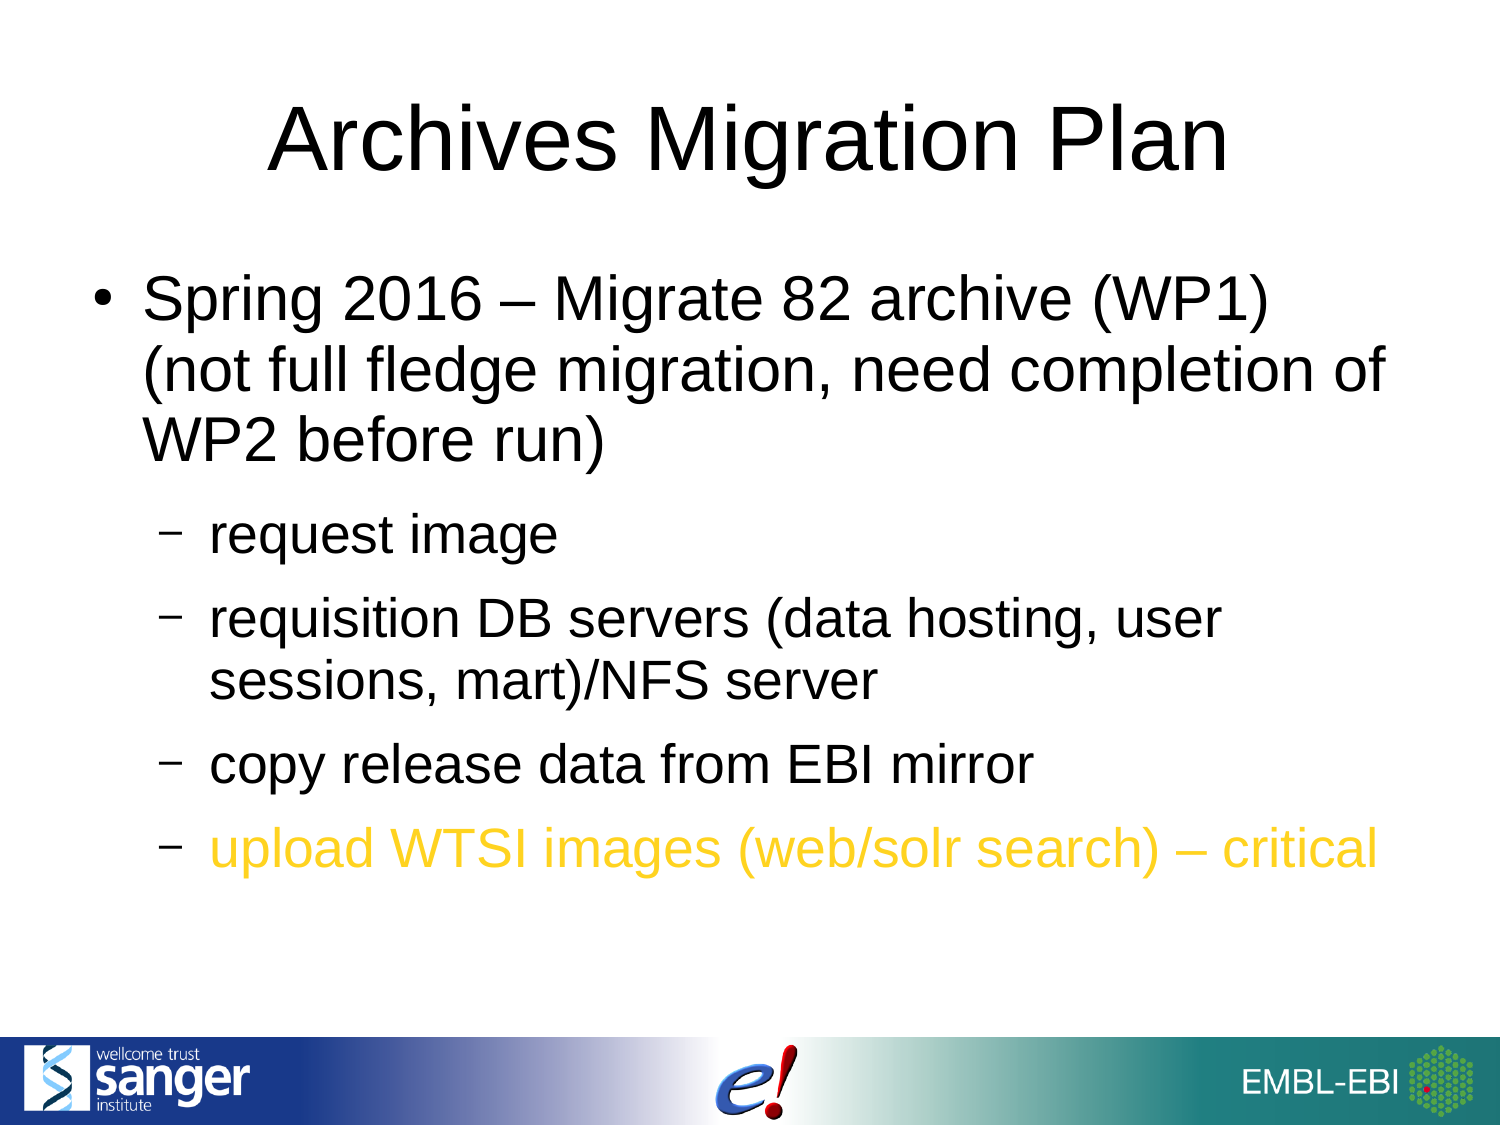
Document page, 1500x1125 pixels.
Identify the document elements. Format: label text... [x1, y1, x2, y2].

list Spring 2016 – Migrate 82 archive (WP1) (not full fledge migration, need completion of WP2 before run) request image requisition DB servers (data hosting, user sessions, mart)/NFS server copy release data from EBI mirror upload WTSI images (web/solr search) – critical [75, 263, 1395, 916]
picture [0, 1037, 1500, 1125]
title Archives Migration Plan [75, 44, 1425, 233]
